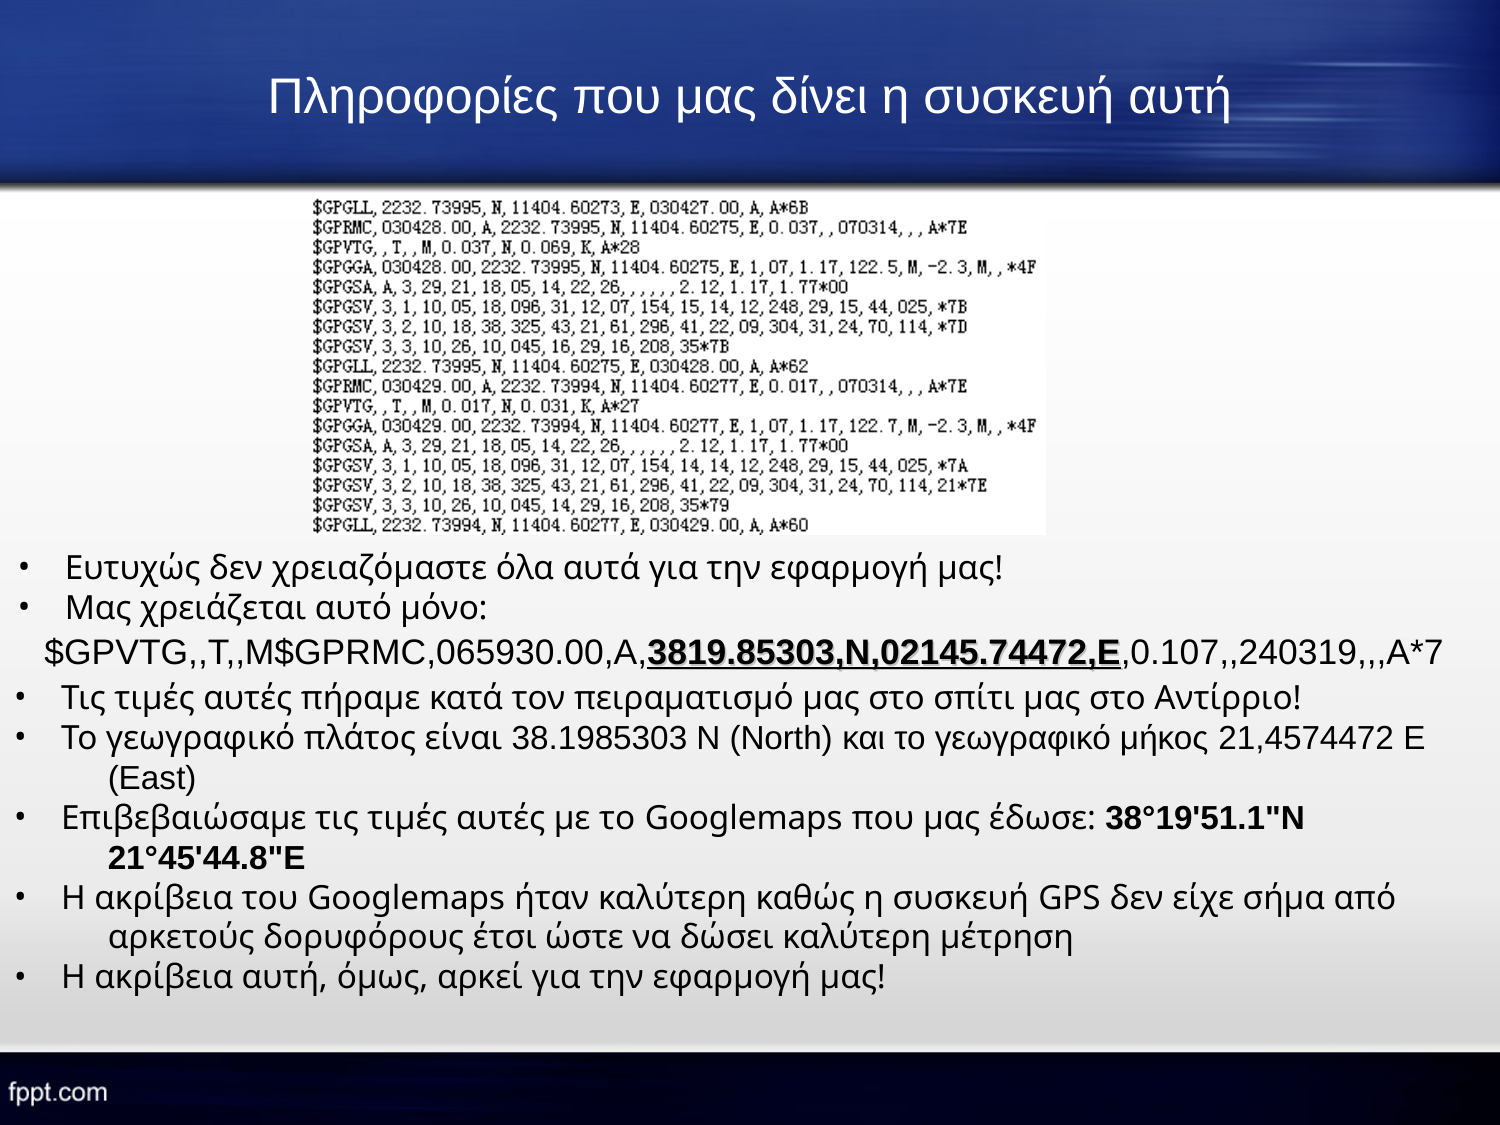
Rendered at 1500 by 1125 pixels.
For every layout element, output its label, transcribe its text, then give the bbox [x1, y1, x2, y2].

text_box Τις τιμές αυτές πήραμε κατά τον πειραματισμό μας στο σπίτι μας στο Αντίρριο! Το γεωγραφικό πλάτος είναι 38.1985303 N (North) και το γεωγραφικό μήκος 21,4574472 E (East) Επιβεβαιώσαμε τις τιμές αυτές με το Googlemaps που μας έδωσε: 38°19'51.1"N 21°45'44.8"E Η ακρίβεια του Googlemaps ήταν καλύτερη καθώς η συσκευή GPS δεν είχε σήμα από αρκετούς δορυφόρους έτσι ώστε να δώσει καλύτερη μέτρηση Η ακρίβεια αυτή, όμως, αρκεί για την εφαρμογή μας! [0, 669, 1482, 1003]
text_box $GPVTG,,T,,M$GPRMC,065930.00,A,3819.85303,N,02145.74472,E,0.107,,240319,,,A*7 [29, 622, 1500, 679]
text_box Ευτυχώς δεν χρειαζόμαστε όλα αυτά για την εφαρμογή μας! Μας χρειάζεται αυτό μόνο: [3, 539, 1485, 634]
title Πληροφορίες που μας δίνει η συσκευή αυτή [75, 7, 1426, 180]
picture [312, 196, 1046, 535]
